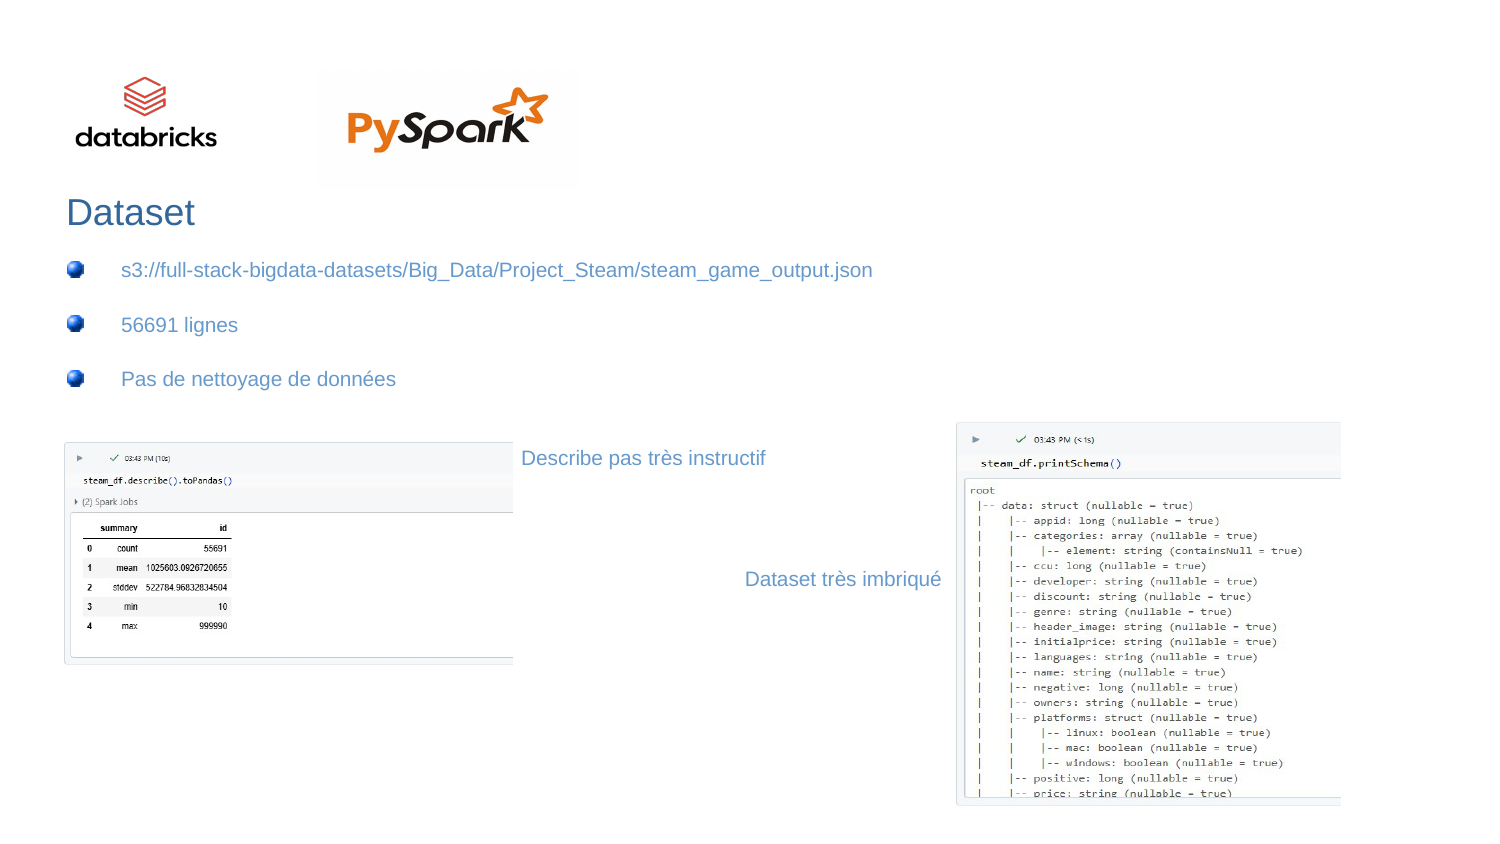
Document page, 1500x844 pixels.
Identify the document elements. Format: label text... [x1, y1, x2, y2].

list Describe pas très instructif [506, 437, 833, 479]
picture [64, 442, 513, 667]
picture [955, 419, 1341, 810]
title Dataset [51, 173, 567, 224]
picture [55, 69, 237, 154]
picture [67, 378, 84, 387]
picture [317, 70, 579, 189]
text_box Dataset très imbriqué [714, 567, 942, 591]
list s3://full-stack-bigdata-datasets/Big_Data/Project_Steam/steam_game_output.json 56691 lignes Pas de nettoyage de données [35, 224, 957, 378]
